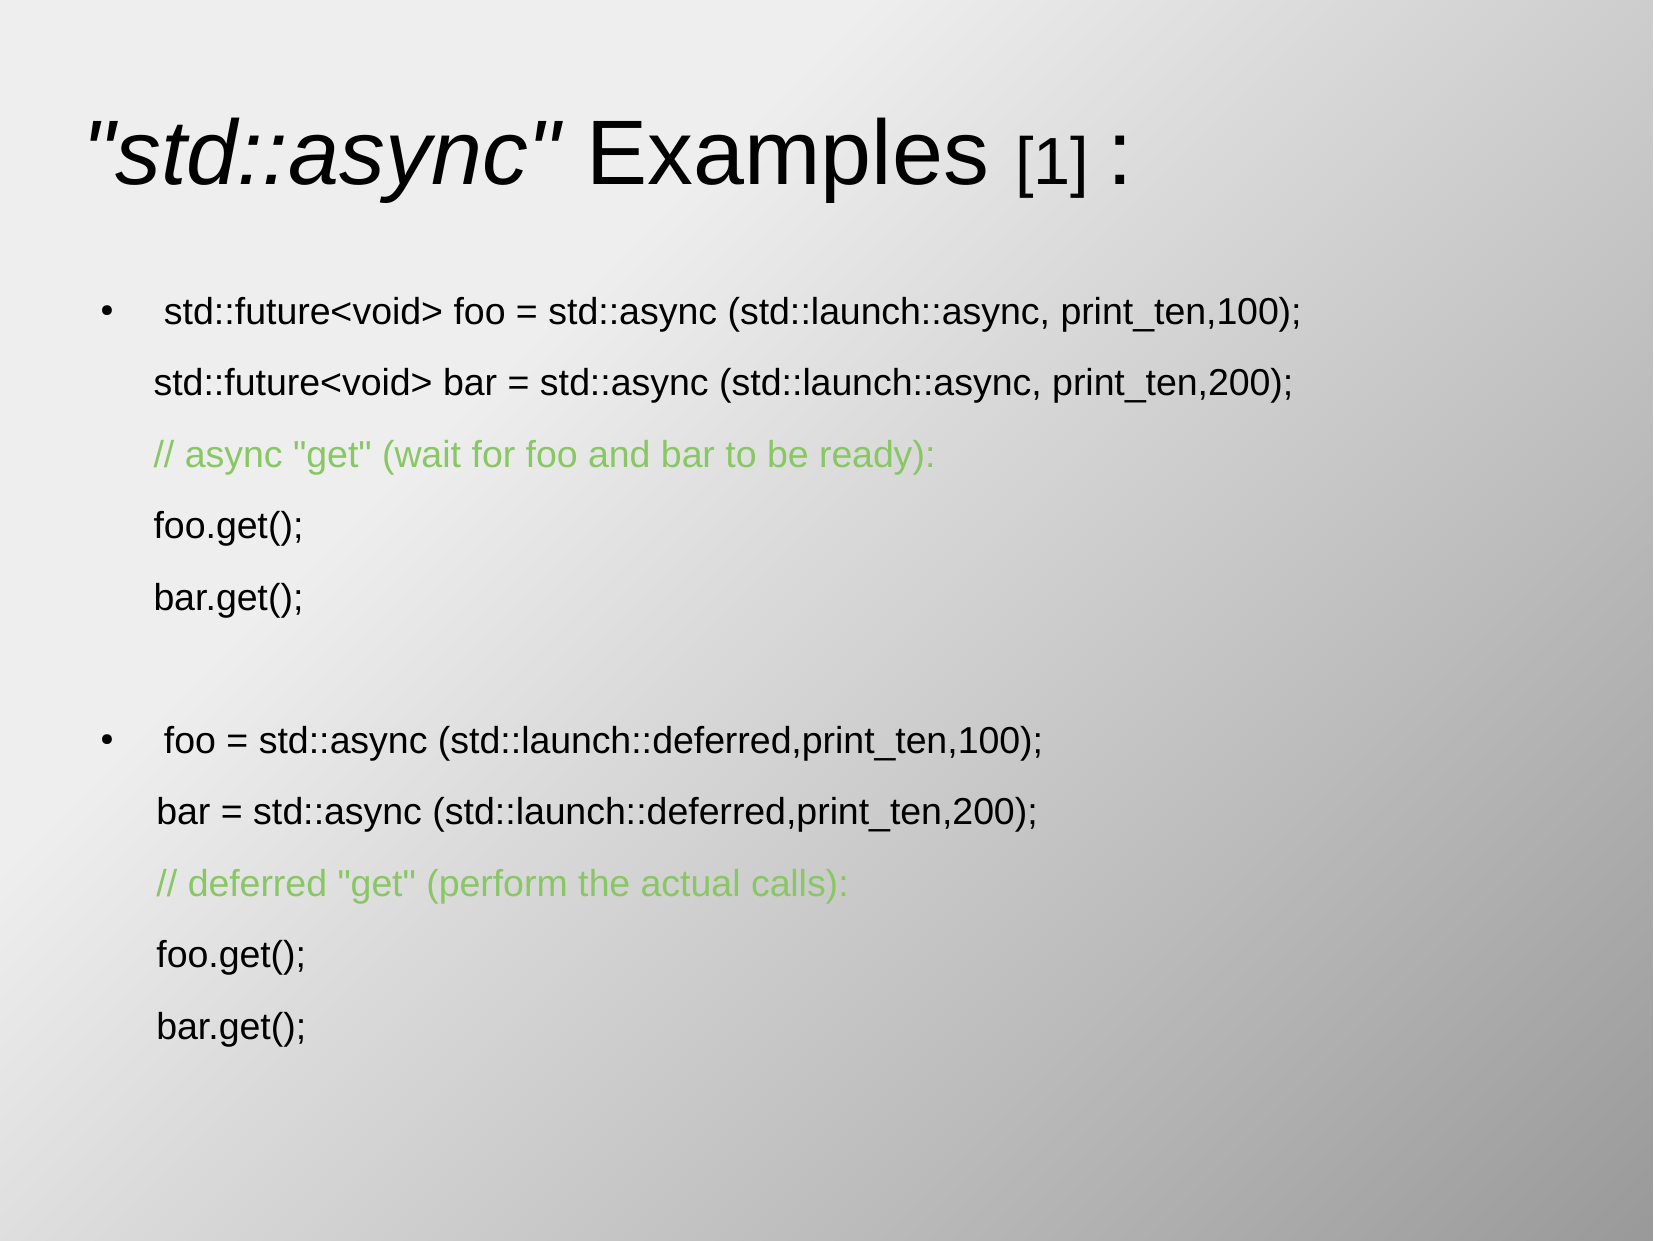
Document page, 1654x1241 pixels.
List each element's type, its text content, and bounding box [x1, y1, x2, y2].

list std::future<void> foo = std::async (std::launch::async, print_ten,100); std::future<void> bar = std::async (std::launch::async, print_ten,200); // async "get" (wait for foo and bar to be ready): foo.get(); bar.get(); foo = std::async (std::launch::deferred,print_ten,100); bar = std::async (std::launch::deferred,print_ten,200); // deferred "get" (perform the actual calls): foo.get(); bar.get(); [82, 290, 1571, 1049]
title "std::async" Examples [1] : [82, 49, 1571, 257]
